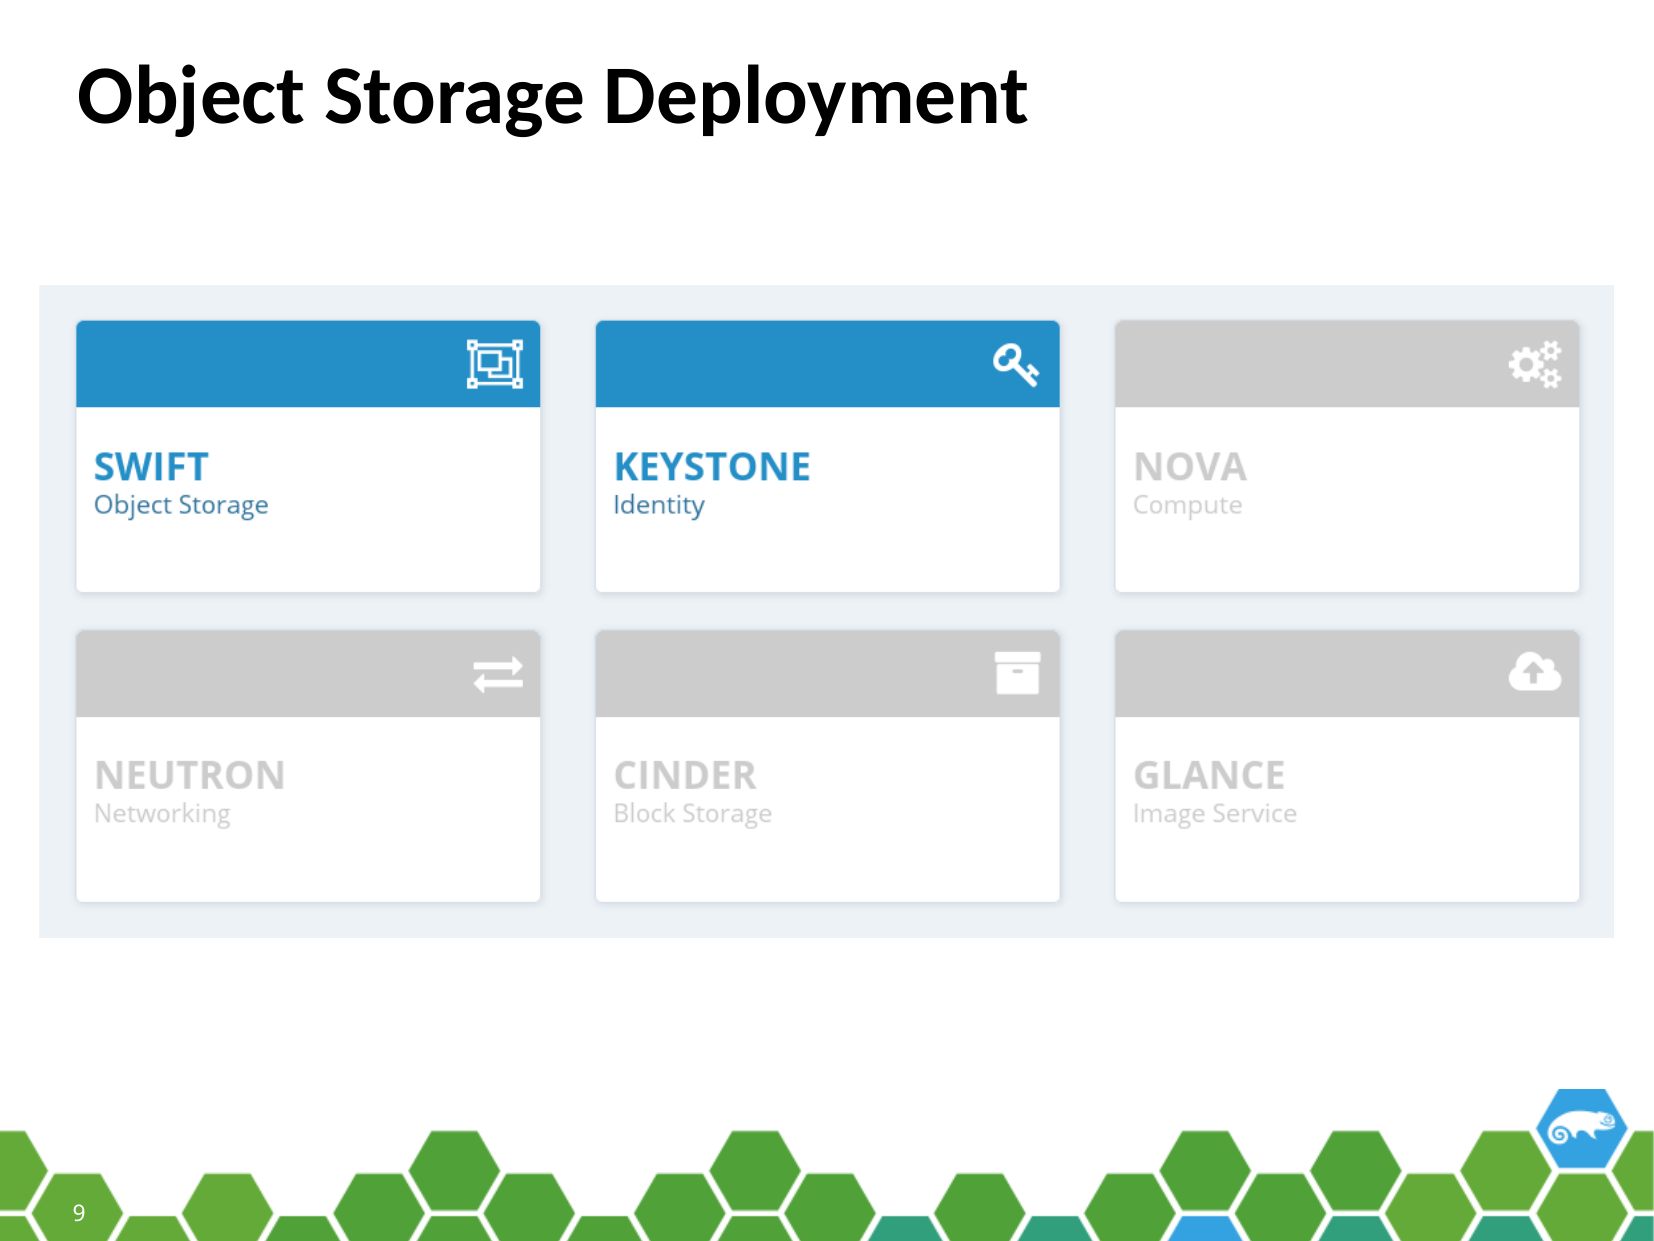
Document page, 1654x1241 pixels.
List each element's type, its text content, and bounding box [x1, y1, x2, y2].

title Object Storage Deployment [77, 13, 1441, 193]
picture [38, 285, 1614, 938]
picture [0, 1089, 1654, 1241]
